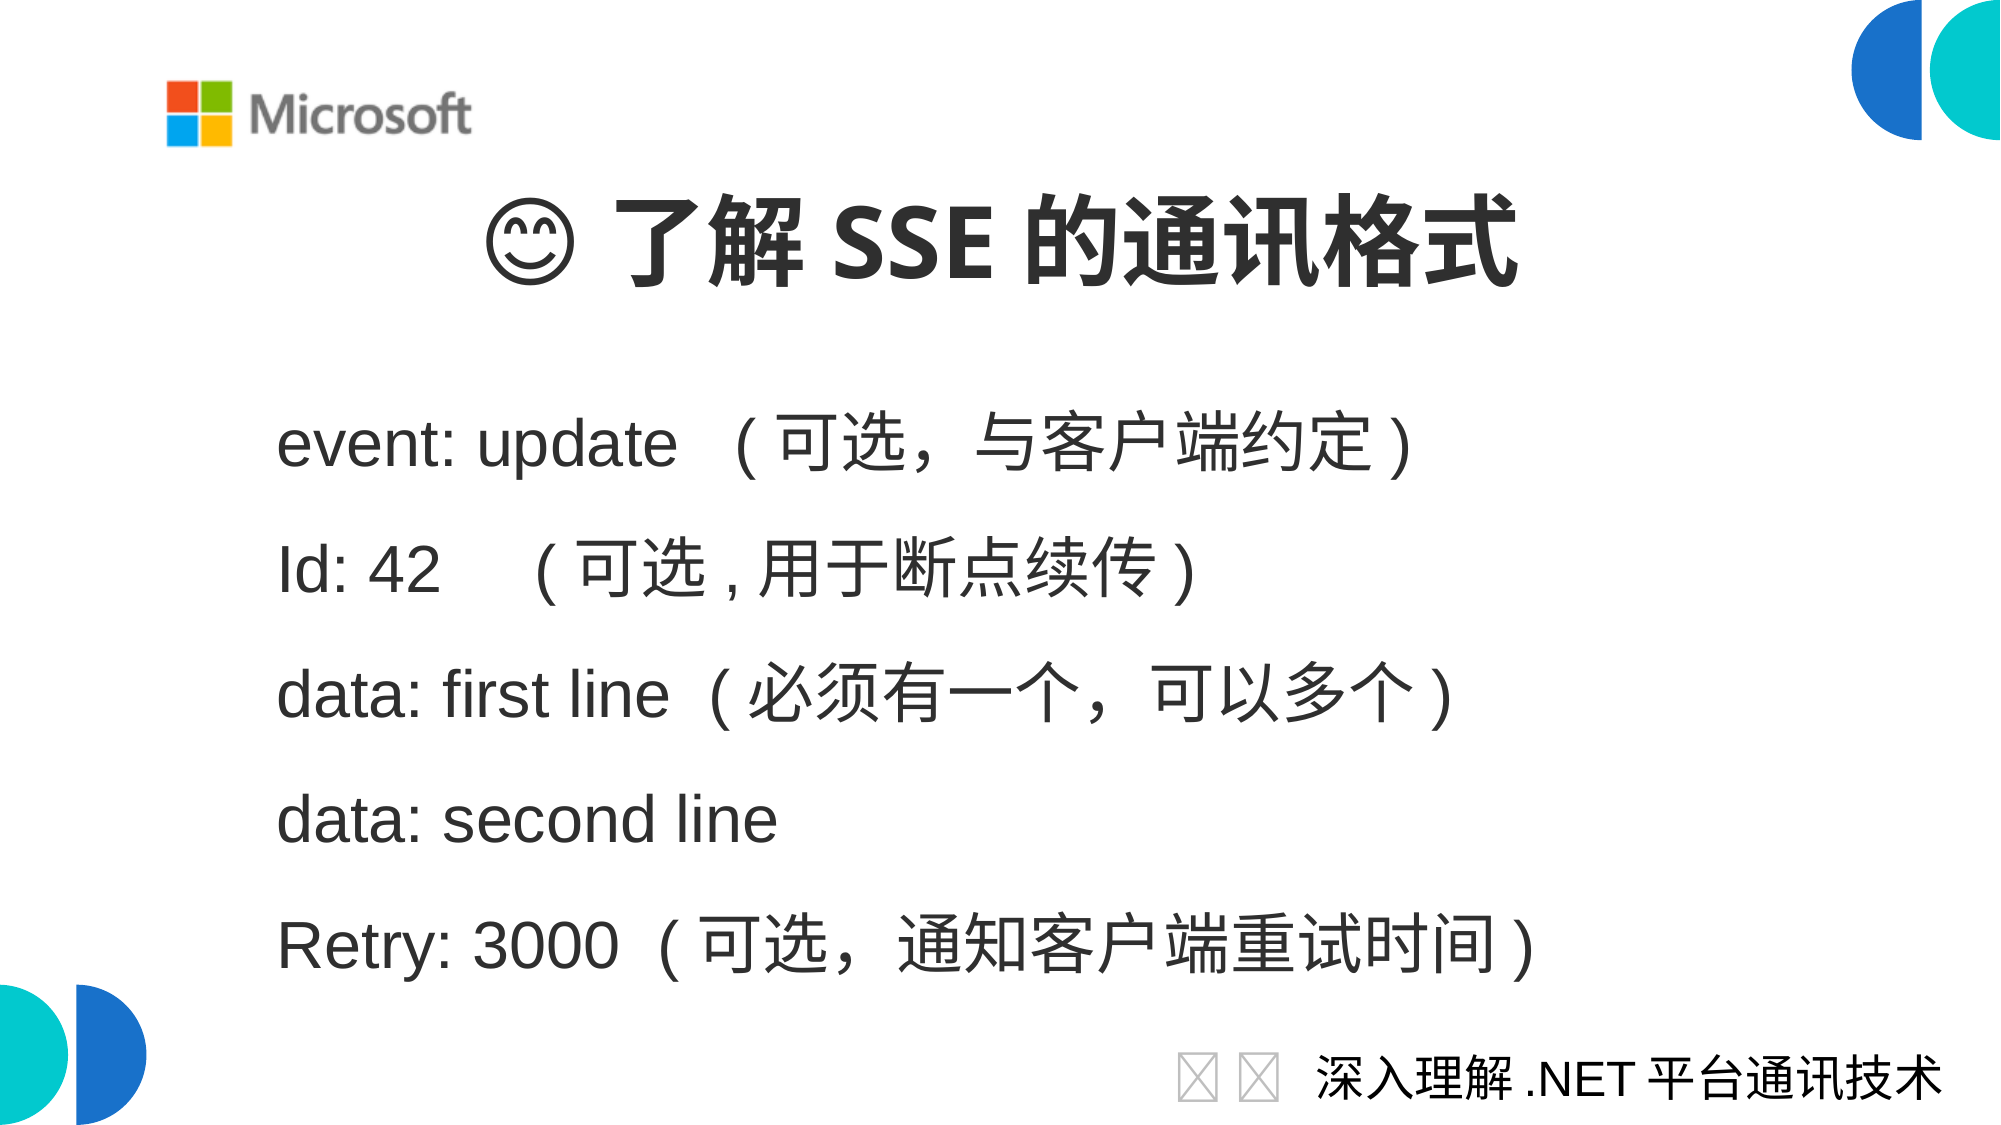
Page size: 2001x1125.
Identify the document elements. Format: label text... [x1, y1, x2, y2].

text_box event: update (可选，与客户端约定) Id: 42 (可选,用于断点续传) data: first line (必须有一个，可以多个) data: second line Retry: 3000 (可选，通知客户端重试时间) [261, 392, 1826, 607]
subtitle 🚀 🚀 深入理解.NET平台通讯技术 [1173, 1046, 1952, 1107]
text_box [1702, 6, 2001, 160]
title 😊了解SSE的通讯格式 [138, 145, 1862, 332]
picture [85, 41, 552, 189]
